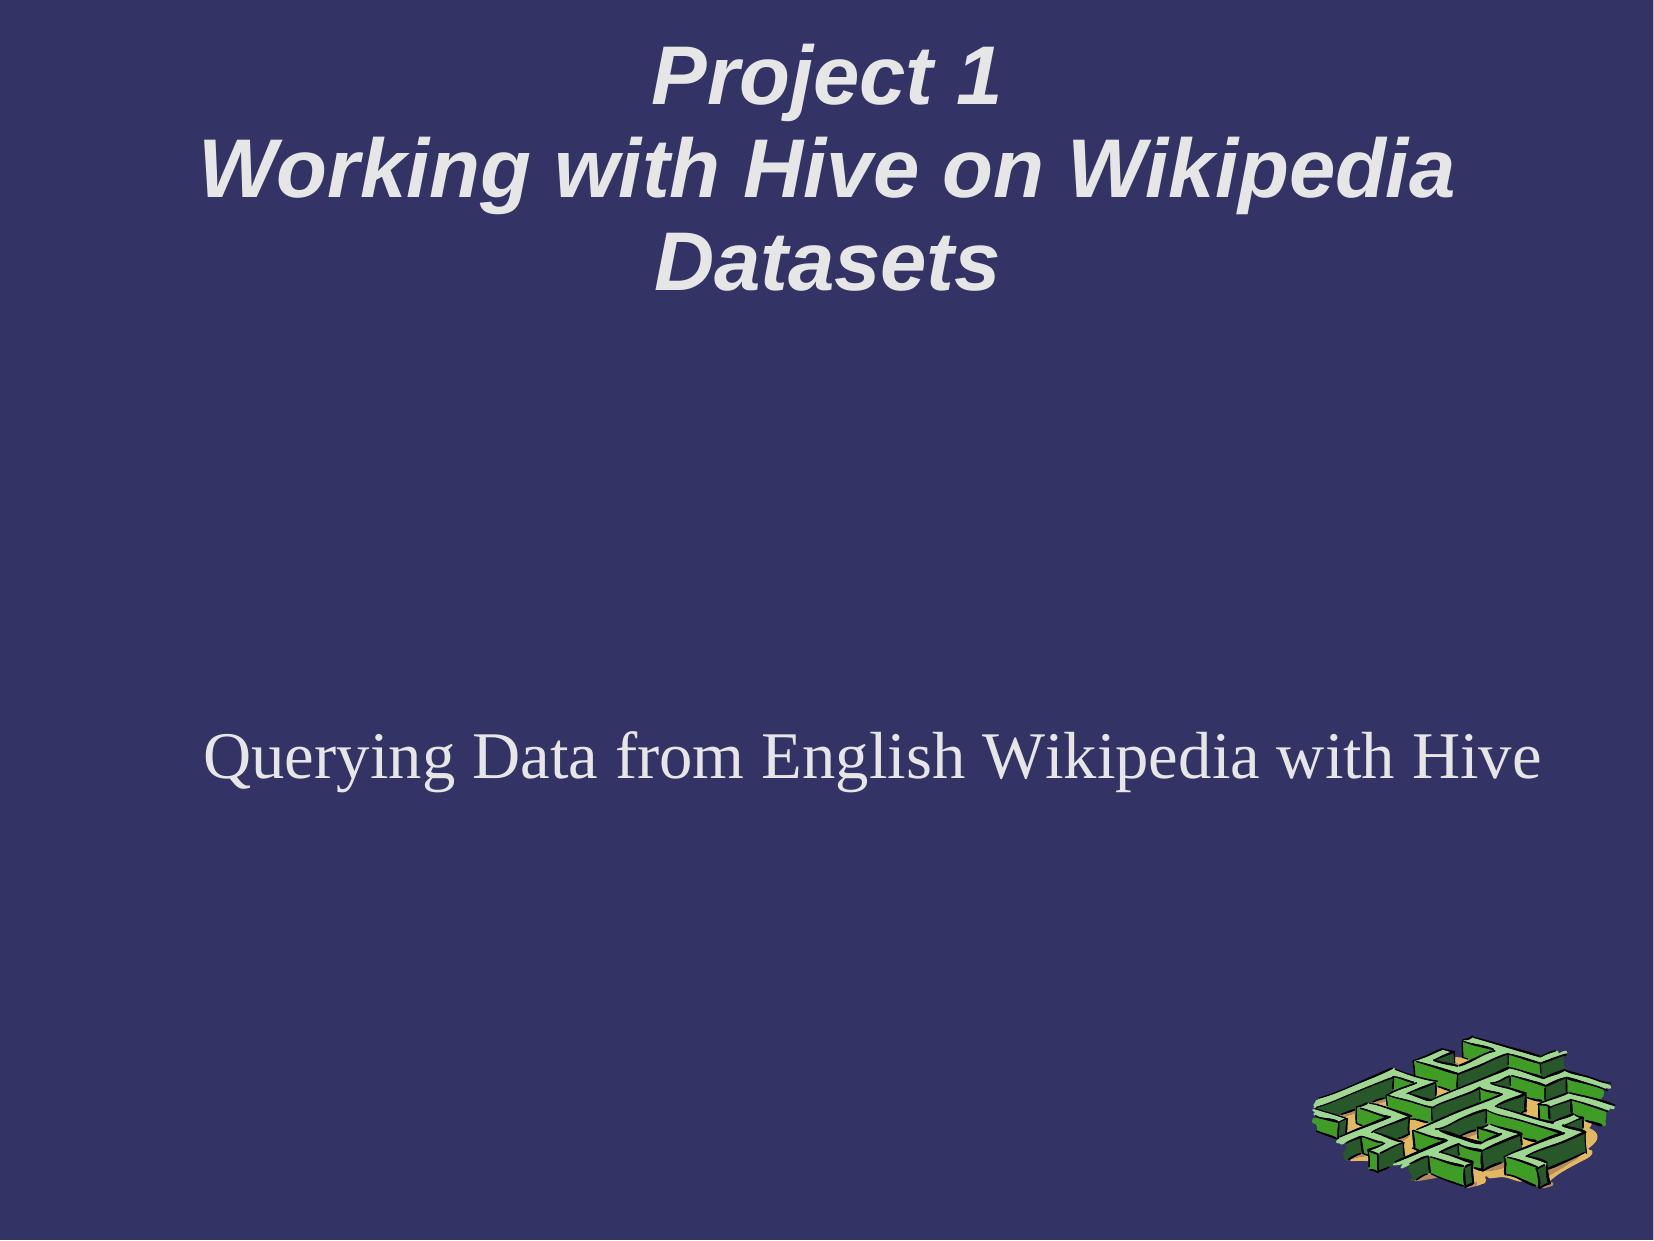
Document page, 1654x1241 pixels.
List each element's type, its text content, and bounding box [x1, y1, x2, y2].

subtitle Querying Data from English Wikipedia with Hive [178, 364, 1570, 1147]
title Project 1 Working with Hive on Wikipedia Datasets [121, 29, 1534, 309]
